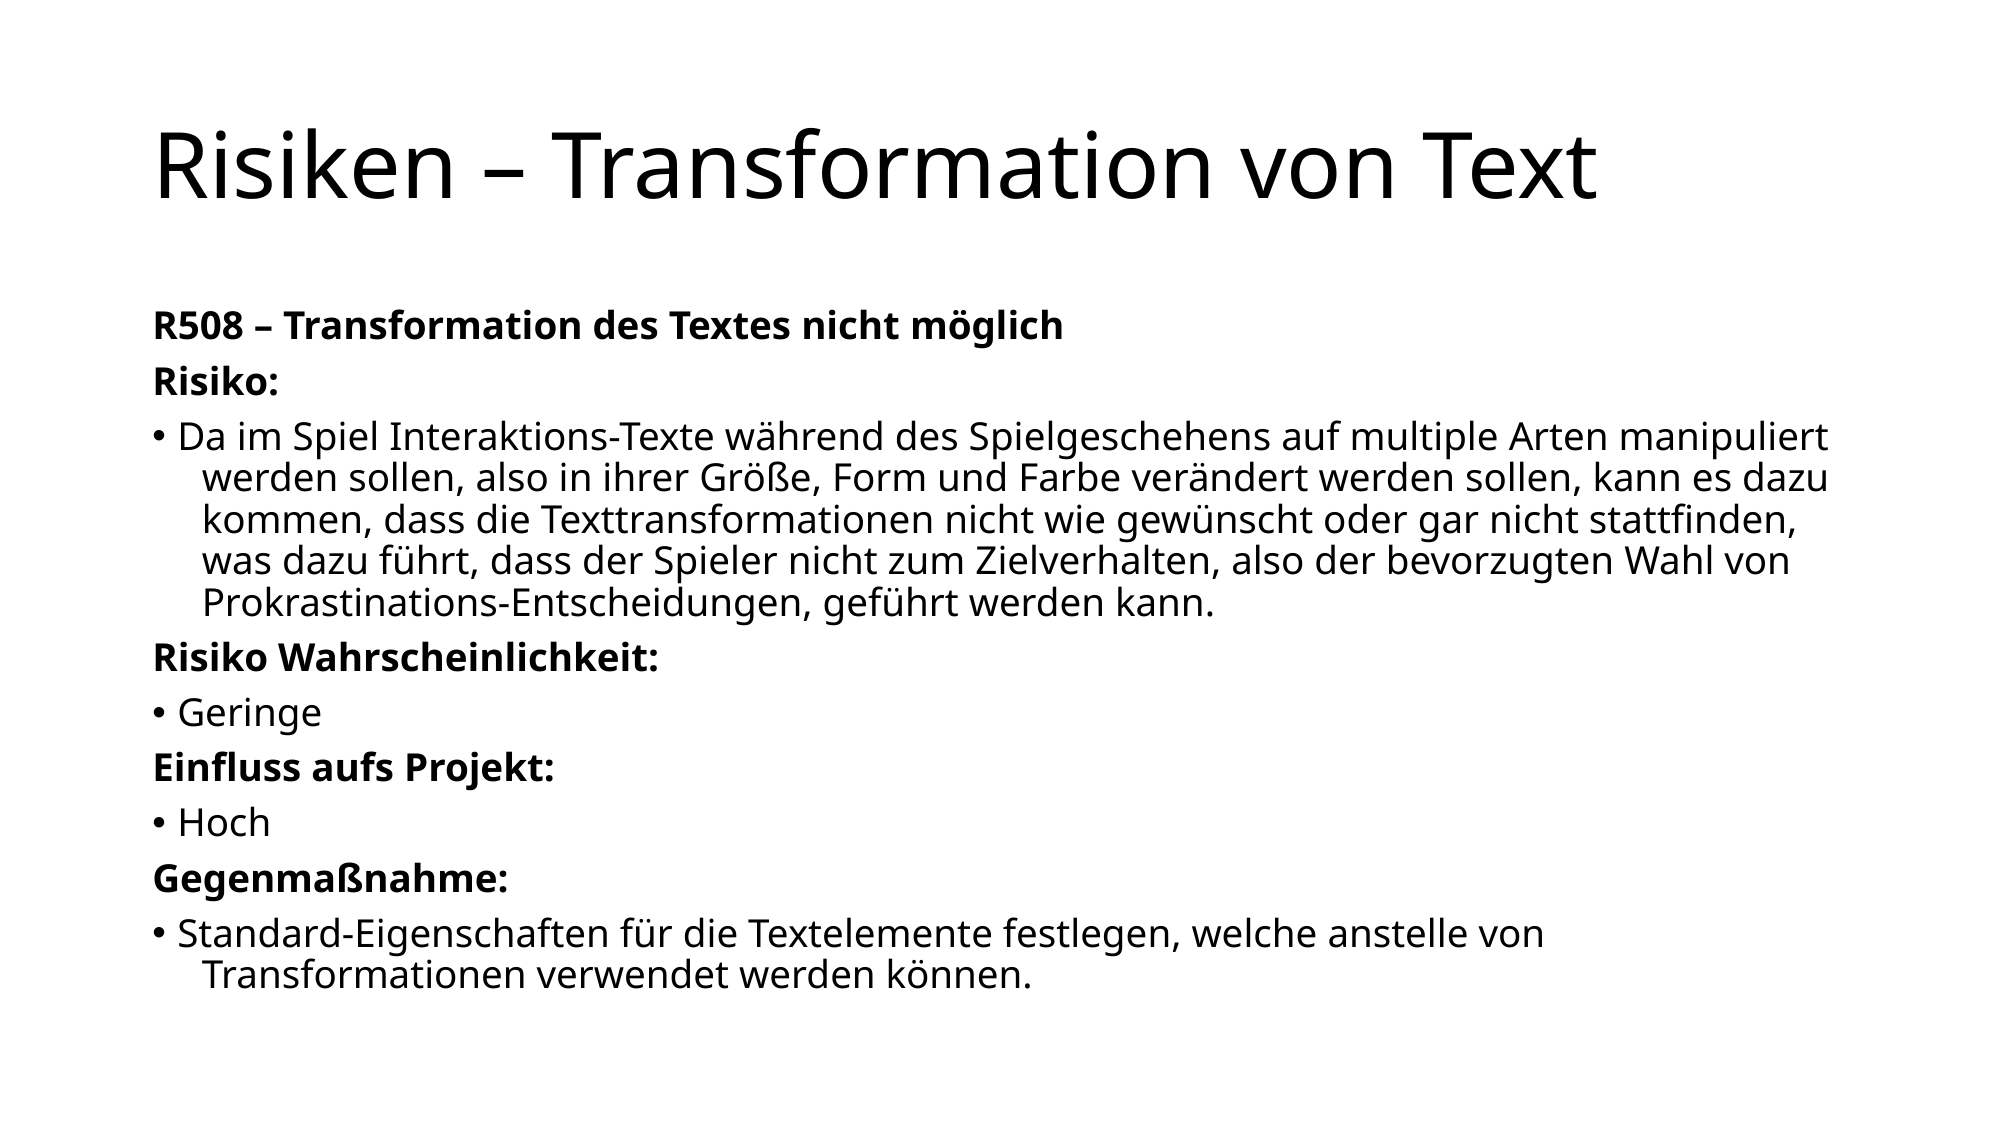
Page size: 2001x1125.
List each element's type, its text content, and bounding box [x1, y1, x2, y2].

title Risiken – Transformation von Text [137, 59, 1863, 278]
list R508 – Transformation des Textes nicht möglich Risiko: Da im Spiel Interaktions-Texte während des Spielgeschehens auf multiple Arten manipuliert werden sollen, also in ihrer Größe, Form und Farbe verändert werden sollen, kann es dazu kommen, dass die Texttransformationen nicht wie gewünscht oder gar nicht stattfinden, was dazu führt, dass der Spieler nicht zum Zielverhalten, also der bevorzugten Wahl von Prokrastinations-Entscheidungen, geführt werden kann. Risiko Wahrscheinlichkeit: Geringe Einfluss aufs Projekt: Hoch Gegenmaßnahme: Standard-Eigenschaften für die Textelemente festlegen, welche anstelle von Transformationen verwendet werden können. [137, 299, 1863, 1014]
